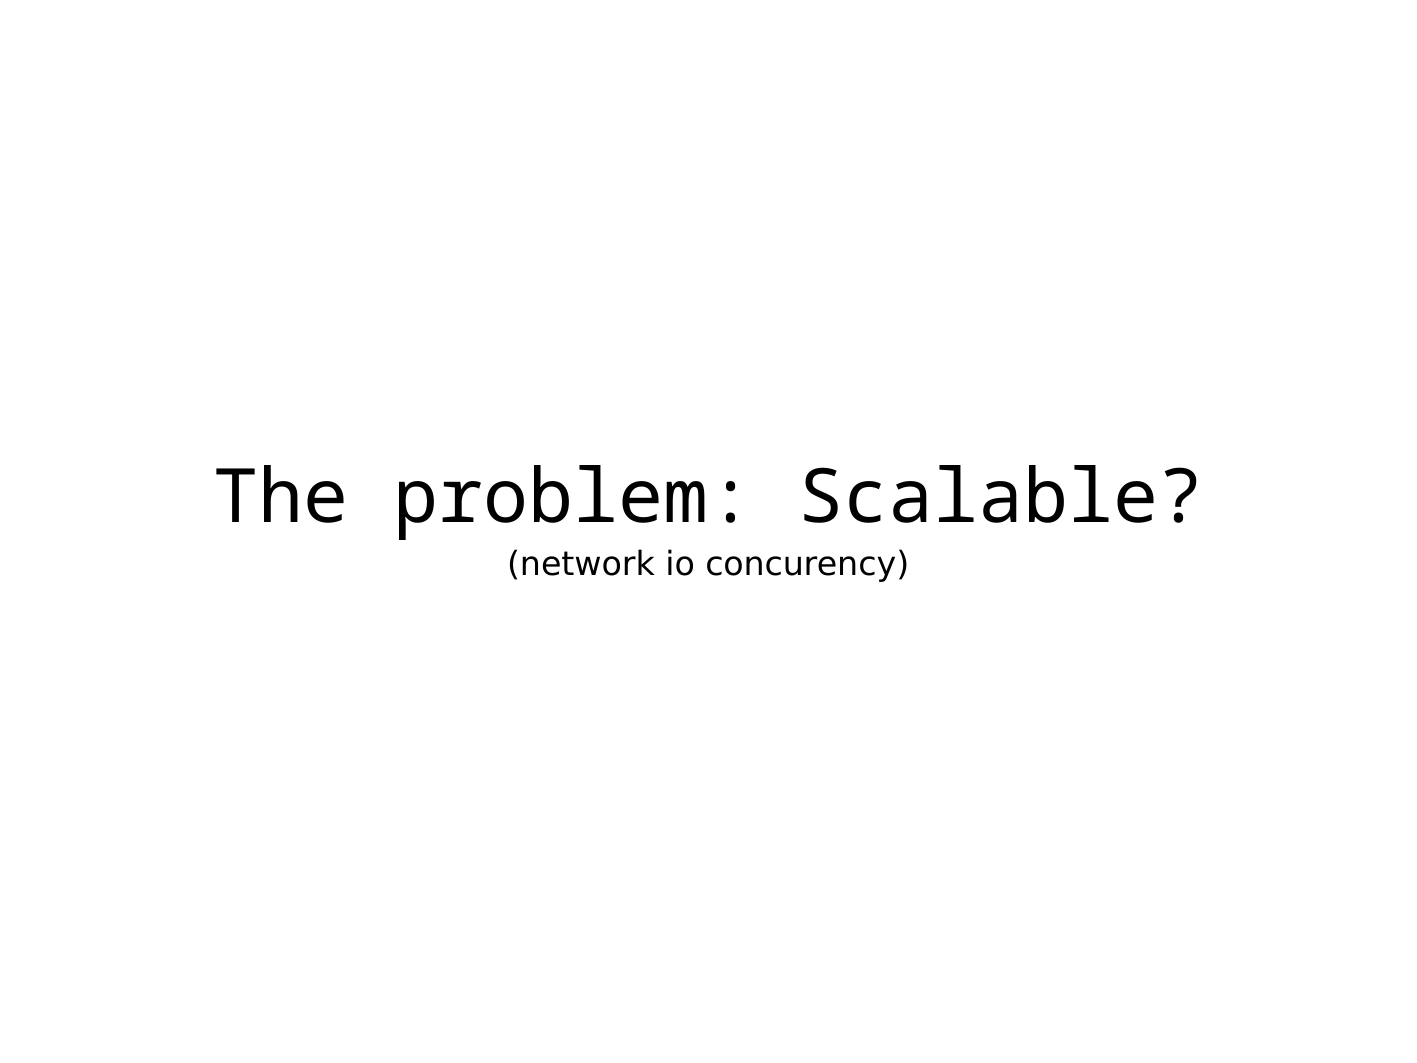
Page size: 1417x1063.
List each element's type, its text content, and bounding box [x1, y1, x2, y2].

text_box The problem: Scalable? (network io concurency) [111, 434, 1306, 576]
